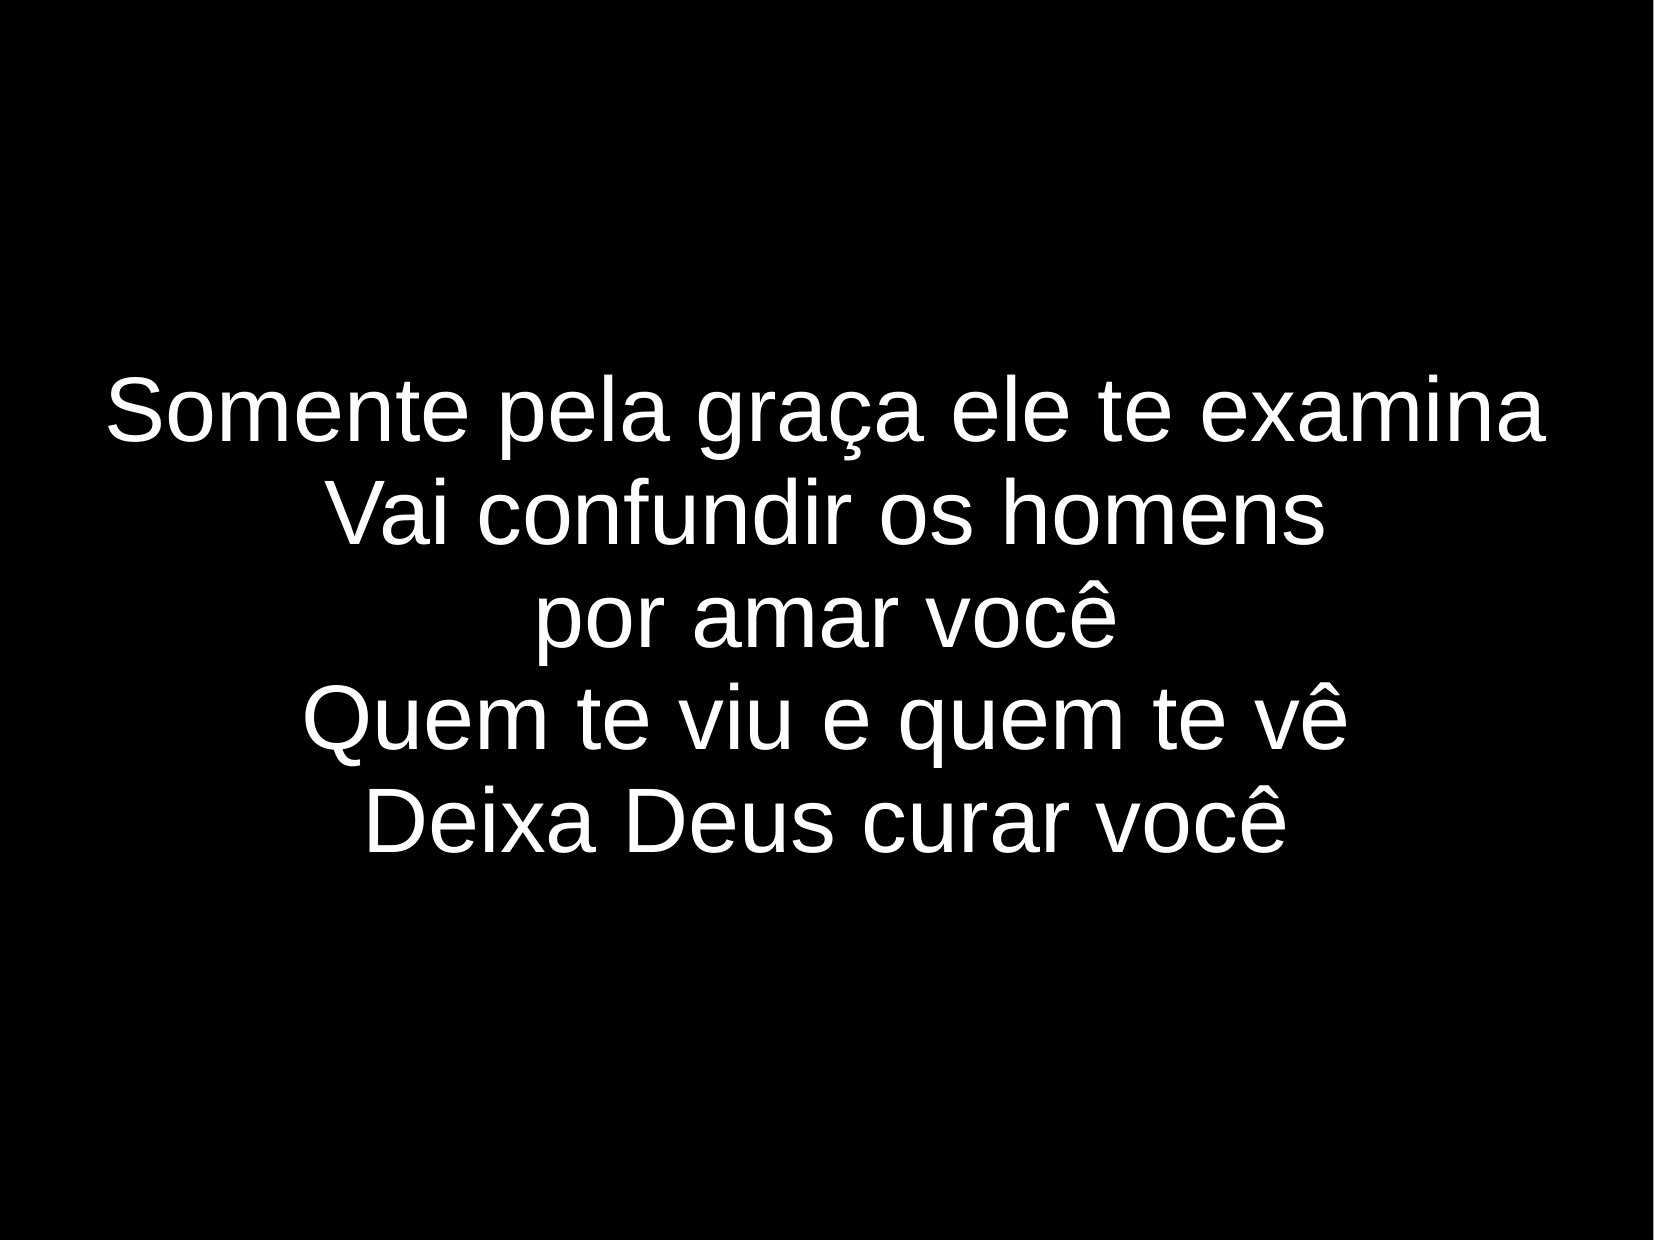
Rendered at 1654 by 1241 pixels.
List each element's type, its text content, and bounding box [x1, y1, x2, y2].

subtitle Somente pela graça ele te examina Vai confundir os homens por amar você Quem te viu e quem te vê Deixa Deus curar você [82, 49, 1571, 1182]
